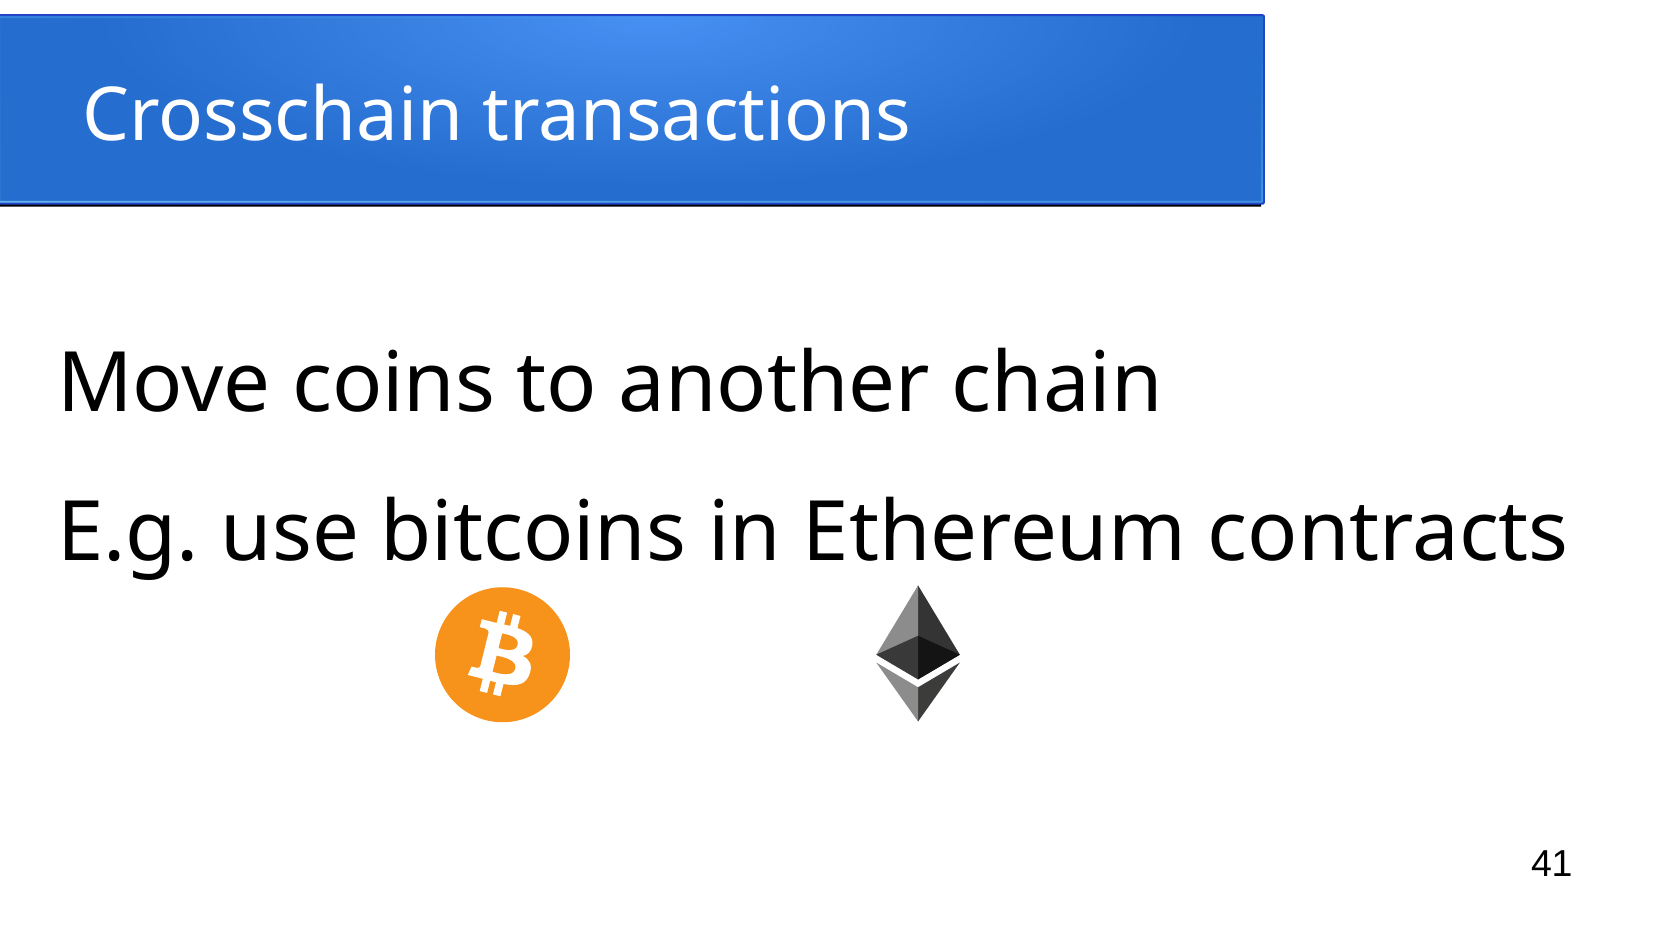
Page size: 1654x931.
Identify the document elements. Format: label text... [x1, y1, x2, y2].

title Crosschain transactions [82, 35, 1235, 189]
picture [435, 587, 571, 723]
picture [876, 585, 961, 722]
text_box Move coins to another chain E.g. use bitcoins in Ethereum contracts [42, 315, 1636, 584]
